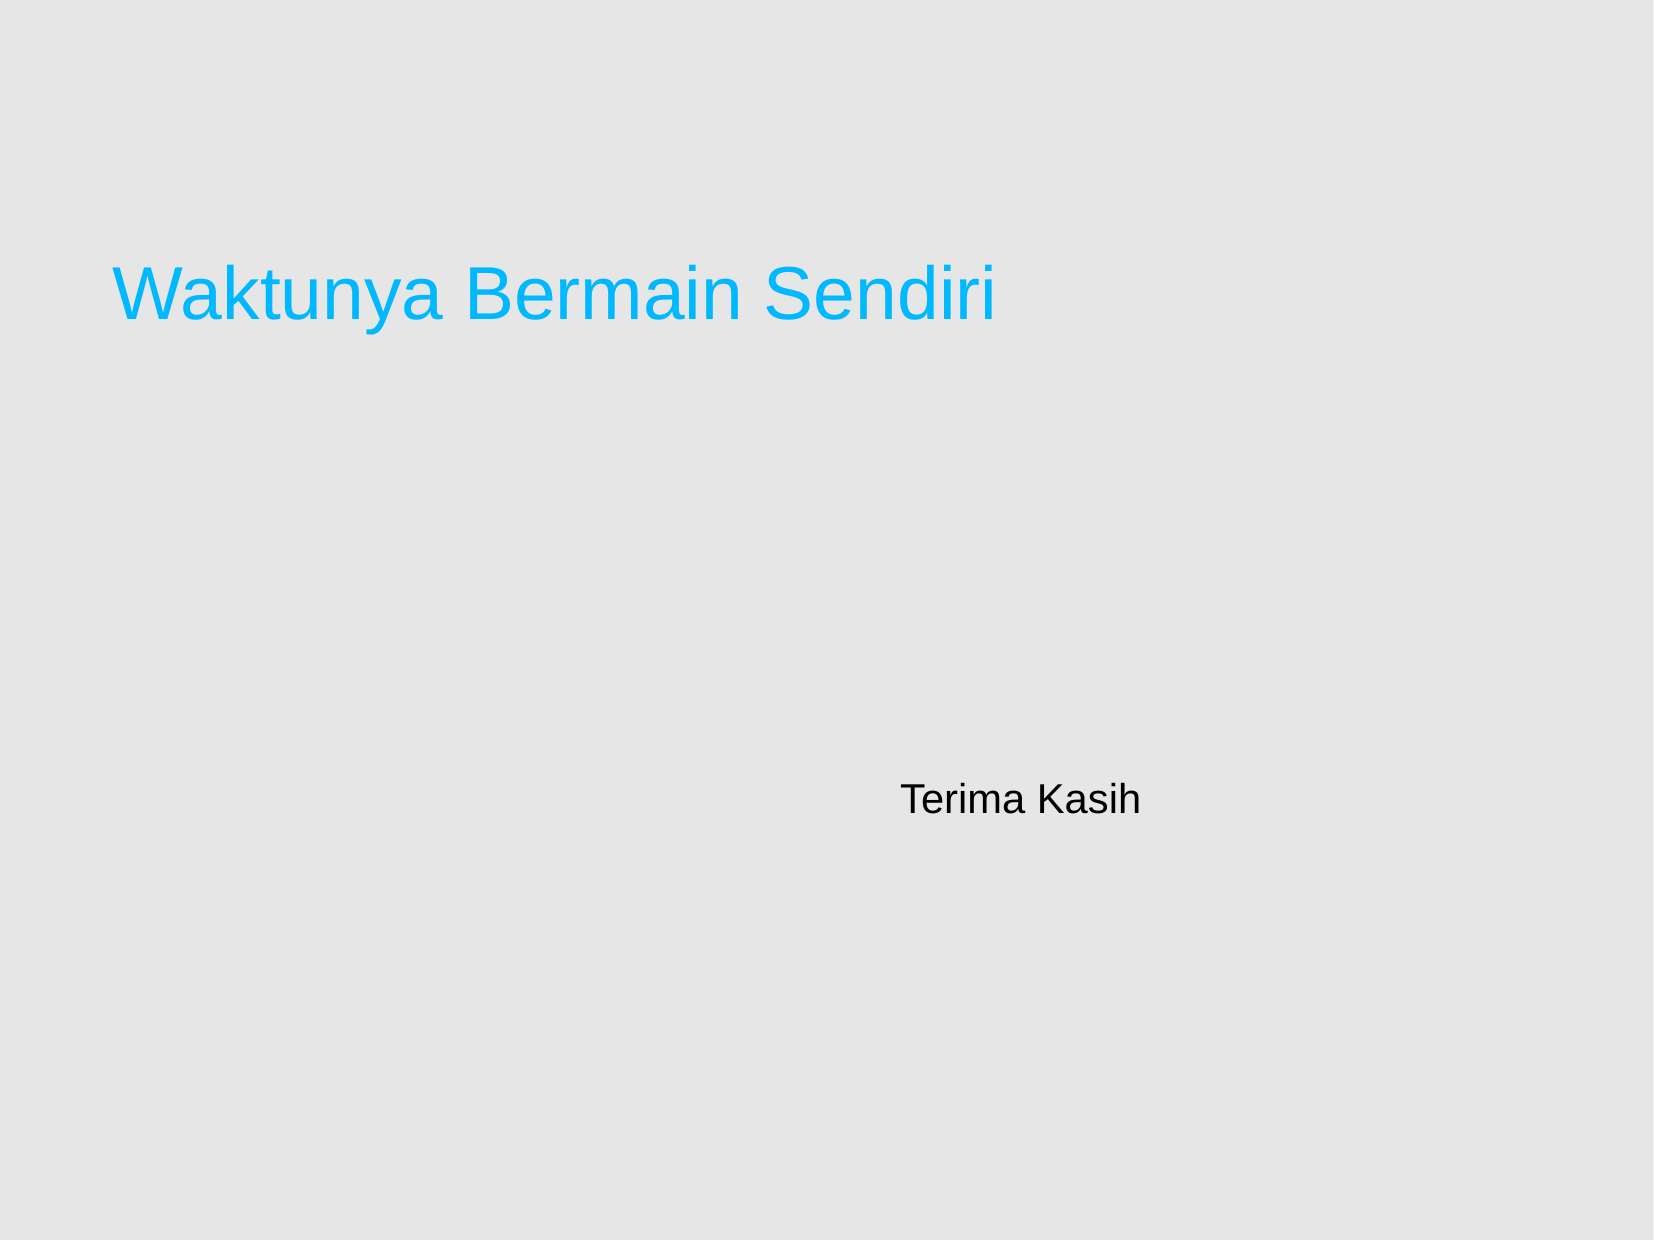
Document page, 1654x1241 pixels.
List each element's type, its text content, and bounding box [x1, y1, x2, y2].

subtitle Terima Kasih [900, 750, 1163, 826]
title Waktunya Bermain Sendiri [112, 246, 1197, 341]
